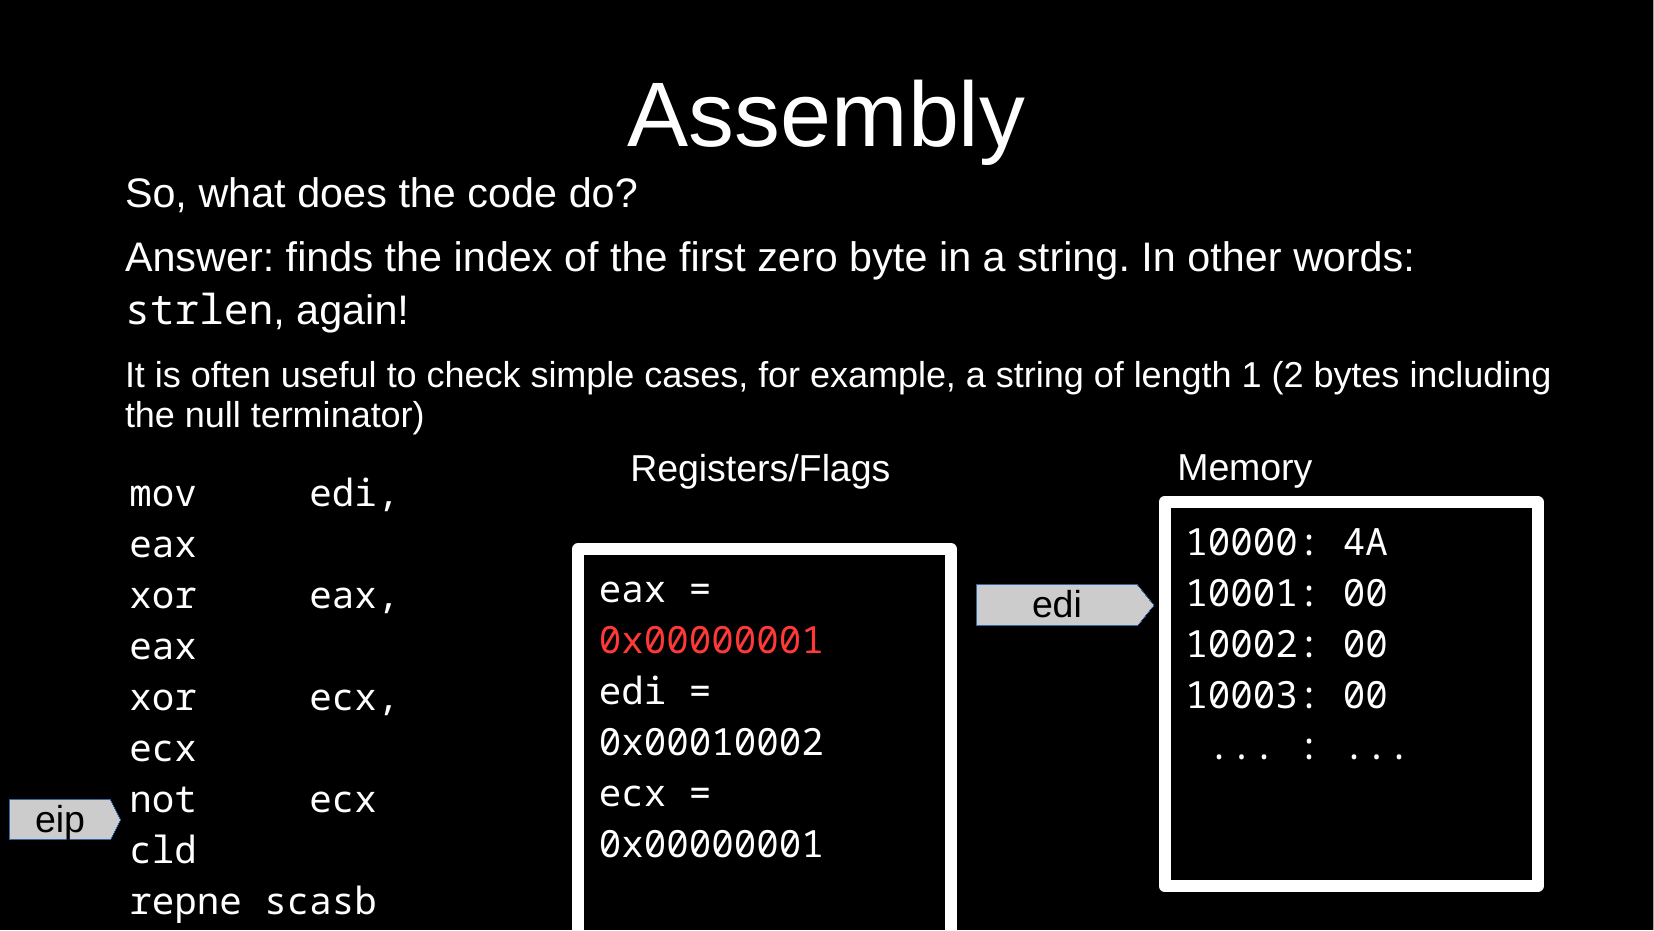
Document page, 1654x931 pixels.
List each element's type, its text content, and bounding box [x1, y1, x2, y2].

text_box 10000: 4A 10001: 00 10002: 00 10003: 00 ... : ... [1164, 501, 1538, 792]
text_box edi [976, 584, 1154, 626]
text_box eip [9, 799, 121, 840]
text_box mov edi, eax xor eax, eax xor ecx, ecx not ecx cld repne scasb inc ecx not ecx mov eax, ecx ... [114, 459, 488, 887]
list So, what does the code do? Answer: finds the index of the first zero byte in a string. In other words: strlen, again! It is often useful to check simple cases, for example, a string of length 1 (2 bytes including the null terminator) [80, 170, 1570, 441]
text_box eax = 0x00000001 edi = 0x00010002 ecx = 0x00000001 DF: 0 ZF: 1 [578, 549, 952, 764]
text_box eip [70, 814, 80, 830]
title Assembly [82, 37, 1571, 193]
text_box Memory [1162, 439, 1463, 496]
text_box Registers/Flags [615, 440, 916, 498]
